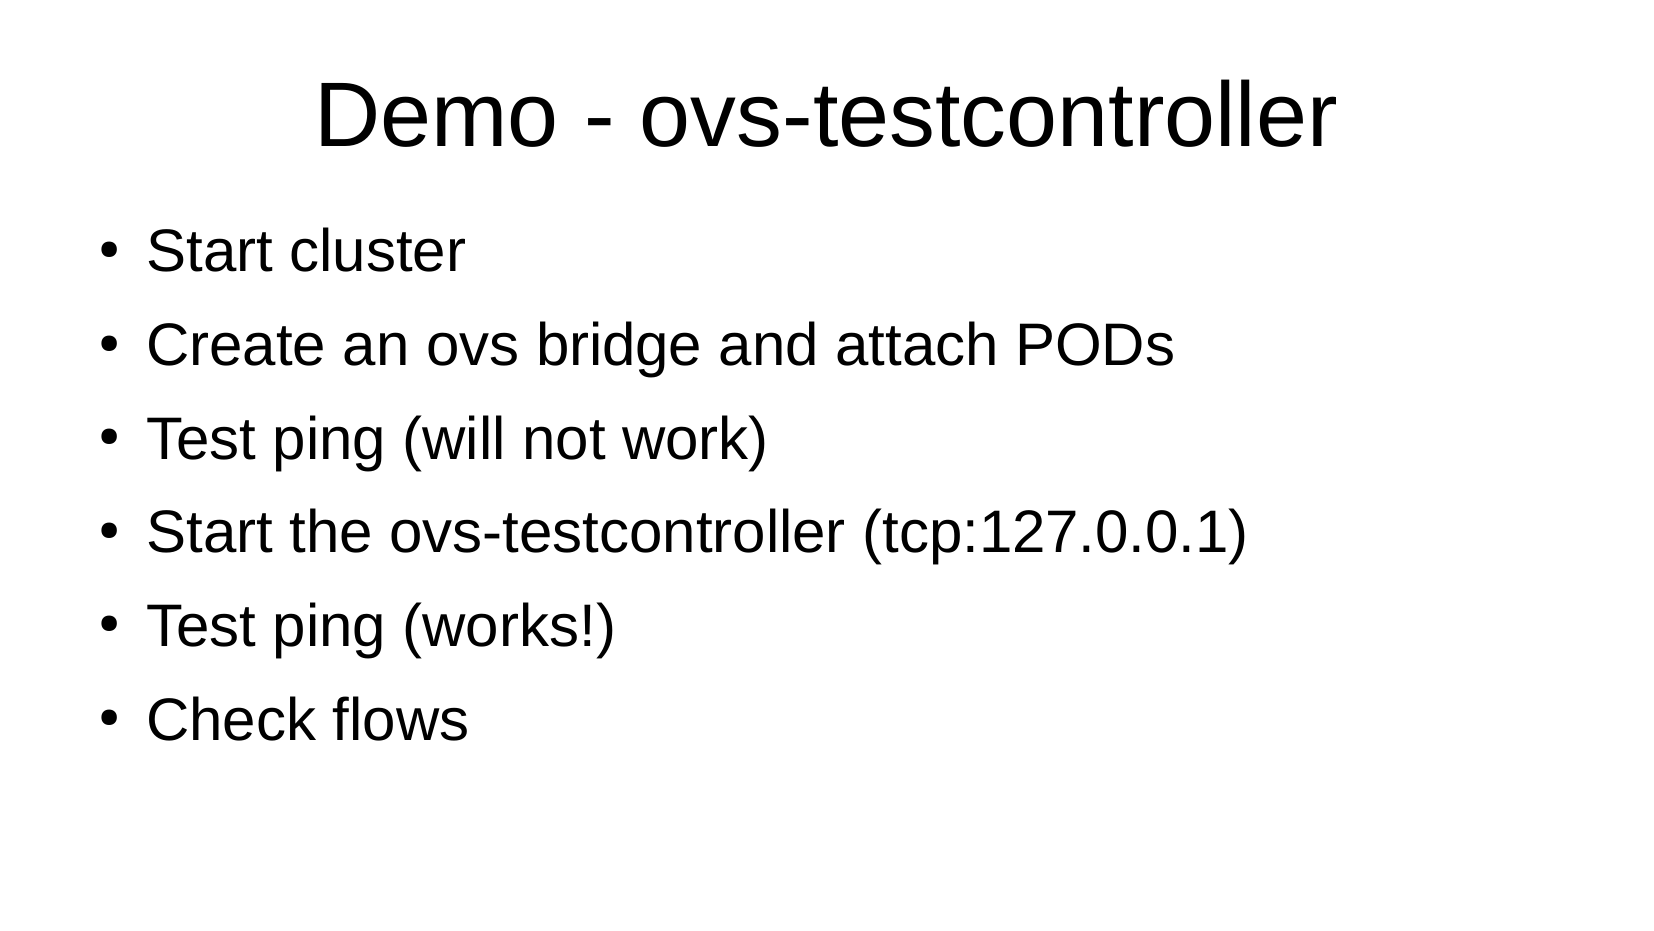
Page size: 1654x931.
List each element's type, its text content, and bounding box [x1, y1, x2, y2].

list Start cluster Create an ovs bridge and attach PODs Test ping (will not work) Start the ovs-testcontroller (tcp:127.0.0.1) Test ping (works!) Check flows [82, 217, 1571, 758]
title Demo - ovs-testcontroller [82, 37, 1571, 193]
